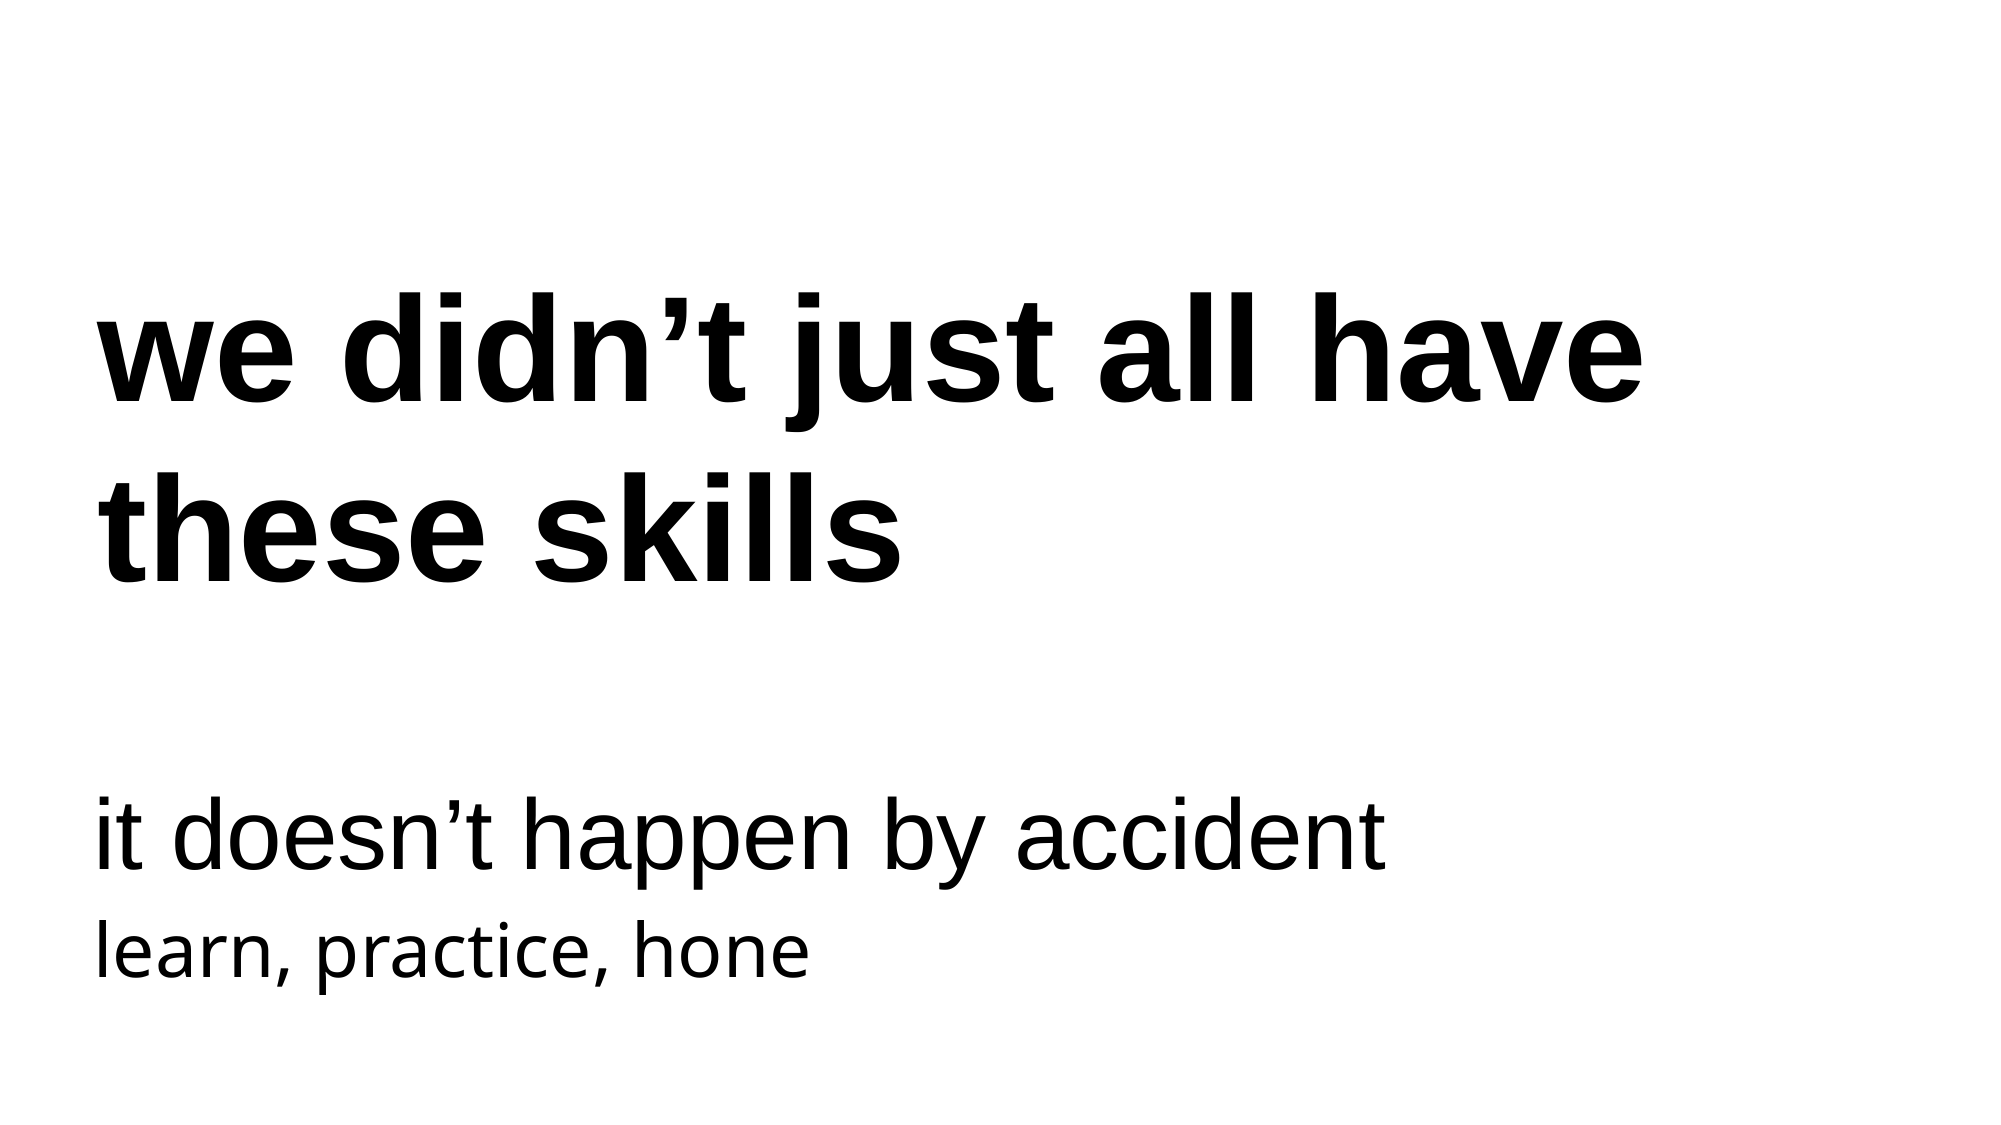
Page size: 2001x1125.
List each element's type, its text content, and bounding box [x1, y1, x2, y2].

text_box we didn’t just all have these skills [82, 243, 1898, 665]
text_box it doesn’t happen by accident learn, practice, hone [78, 754, 1922, 1019]
